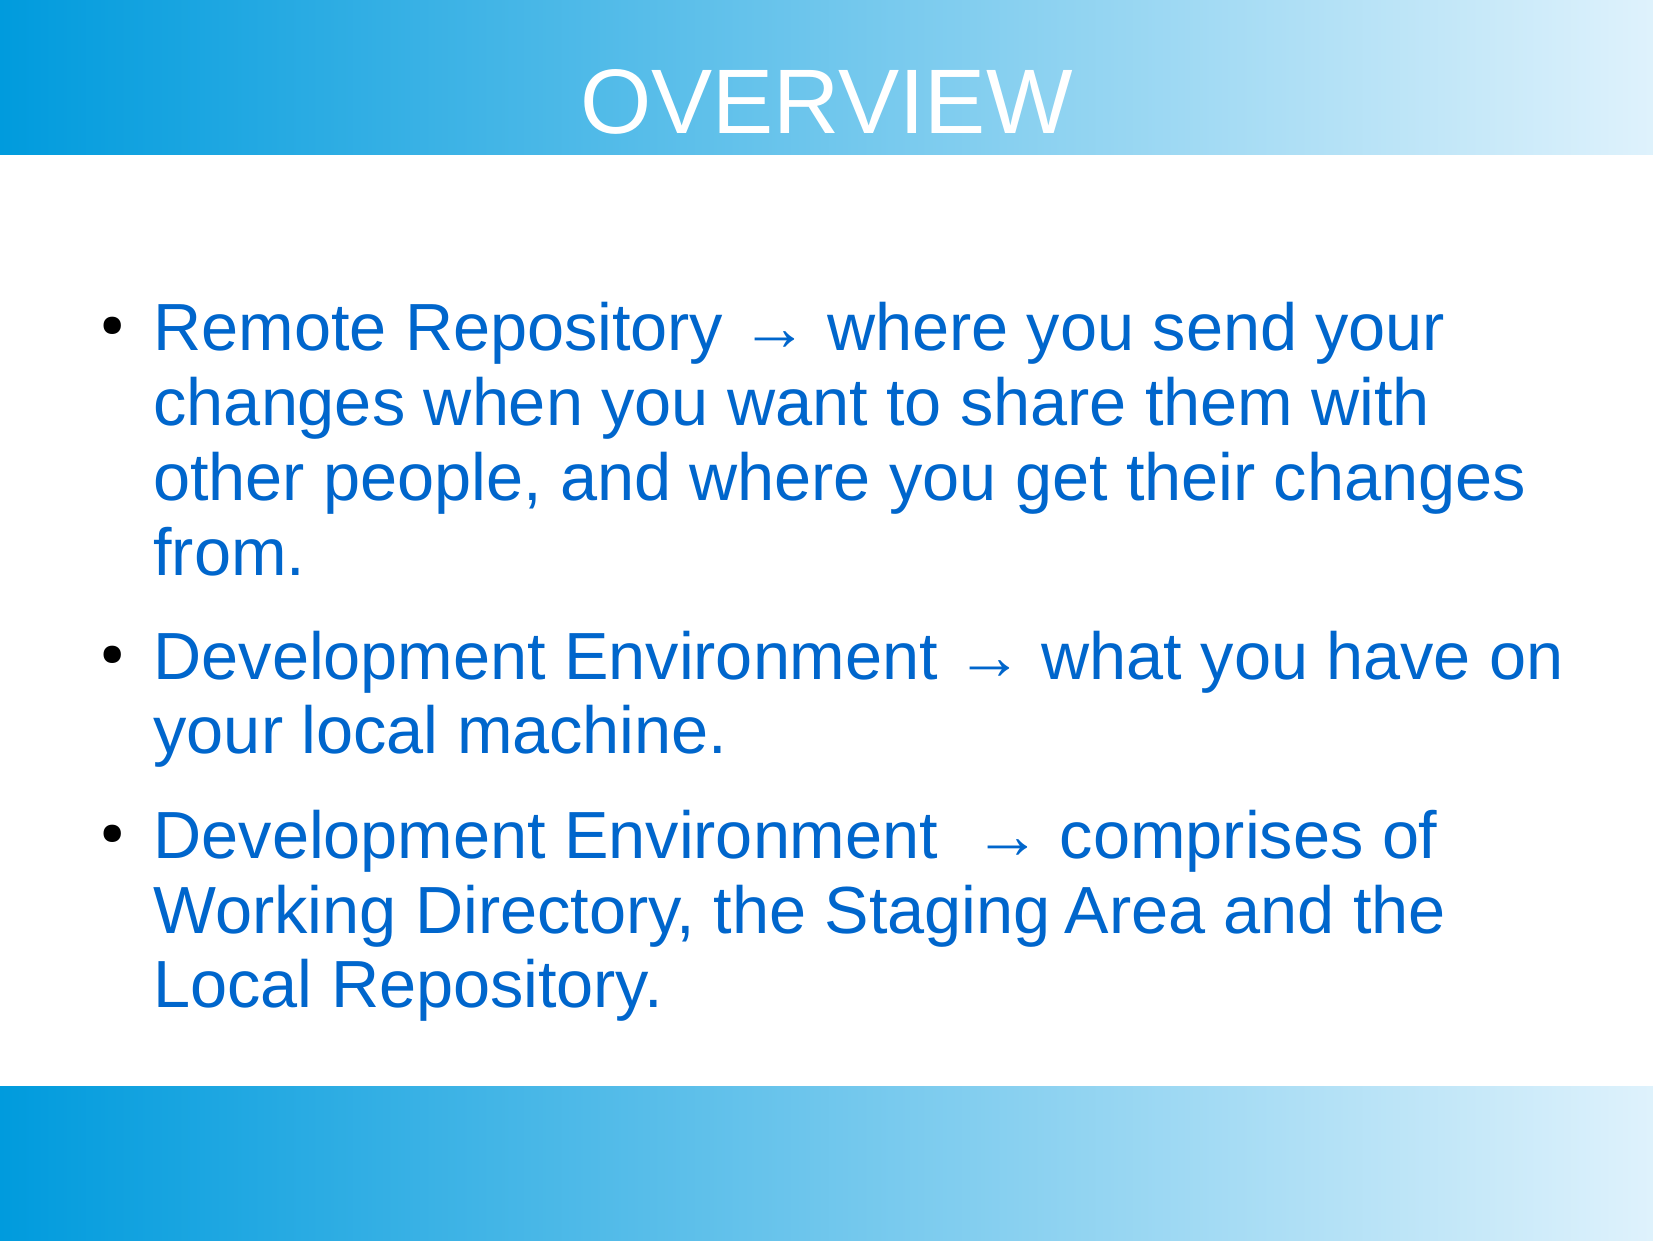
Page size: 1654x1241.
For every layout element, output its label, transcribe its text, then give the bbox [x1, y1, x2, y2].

list Remote Repository → where you send your changes when you want to share them with other people, and where you get their changes from. Development Environment → what you have on your local machine. Development Environment → comprises of Working Directory, the Staging Area and the Local Repository. [82, 290, 1571, 1010]
title OVERVIEW [82, 49, 1571, 155]
